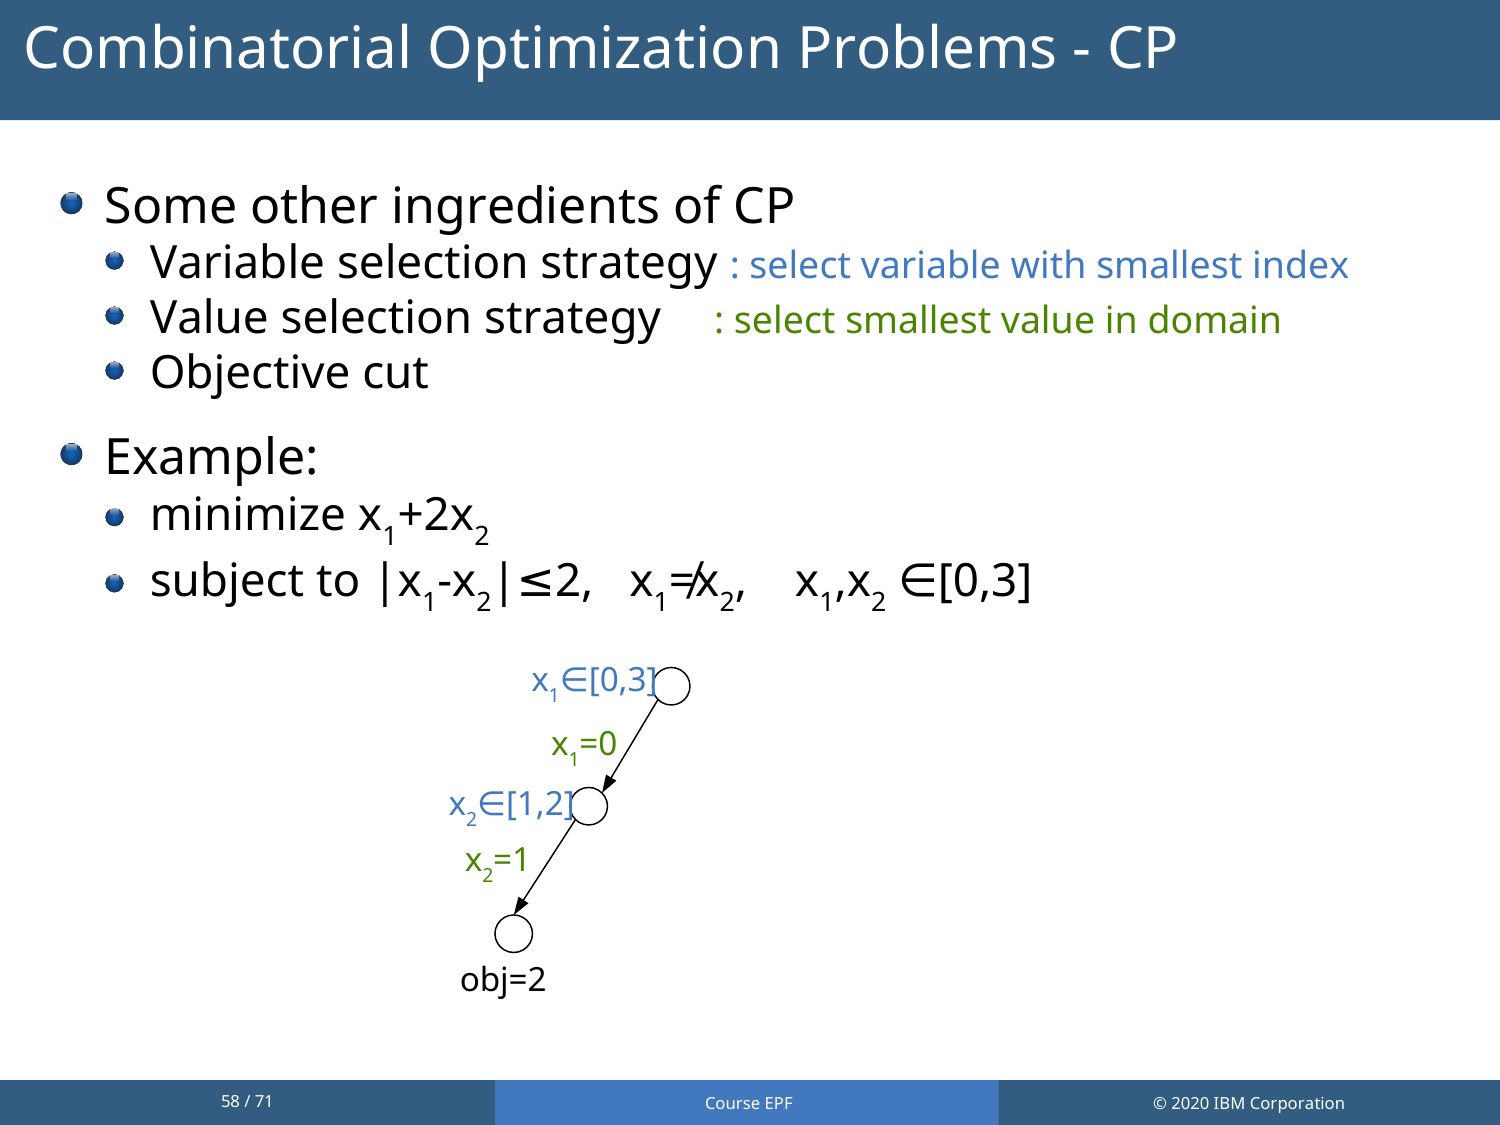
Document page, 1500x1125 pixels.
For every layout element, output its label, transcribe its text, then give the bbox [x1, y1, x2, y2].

text_box x2∈[1,2] [433, 774, 629, 838]
text_box [494, 915, 533, 950]
list Some other ingredients of CP Variable selection strategy : select variable with smallest index Value selection strategy : select smallest value in domain Objective cut Example: minimize x1+2x2 subject to |x1-x2|≤2, x1≠x2, x1,x2 ∈[0,3] [45, 165, 1441, 1036]
text_box obj=2 [445, 950, 590, 1006]
text_box x2=1 [450, 831, 558, 901]
title Combinatorial Optimization Problems - CP [0, 0, 1500, 121]
text_box x1=0 [536, 715, 644, 785]
text_box x1∈[0,3] [516, 650, 712, 714]
